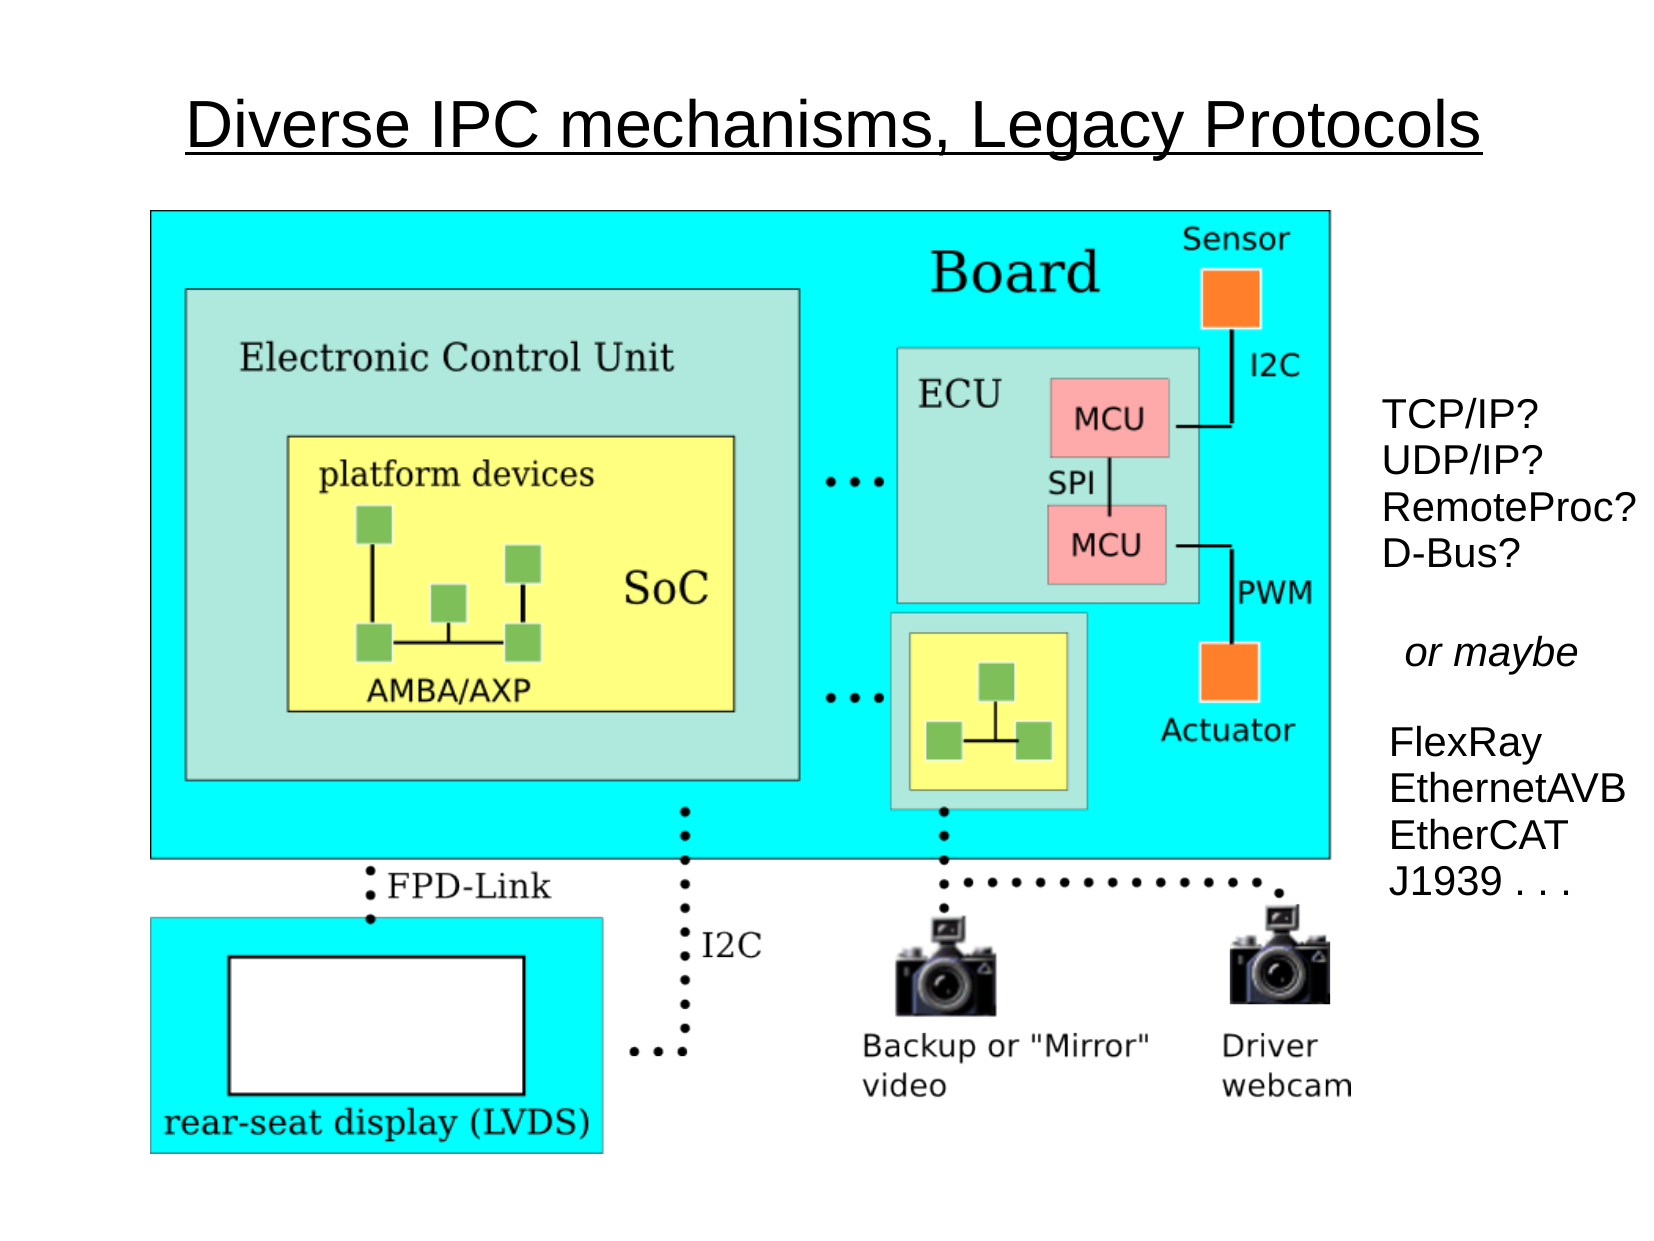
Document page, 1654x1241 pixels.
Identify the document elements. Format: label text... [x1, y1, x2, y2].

text_box or maybe [1389, 621, 1594, 683]
text_box TCP/IP? UDP/IP? RemoteProc? D-Bus? [1366, 383, 1654, 637]
picture [150, 229, 1351, 1154]
text_box FlexRay EthernetAVB EtherCAT J1939 . . . [1374, 711, 1654, 912]
title Diverse IPC mechanisms, Legacy Protocols [90, 21, 1579, 229]
